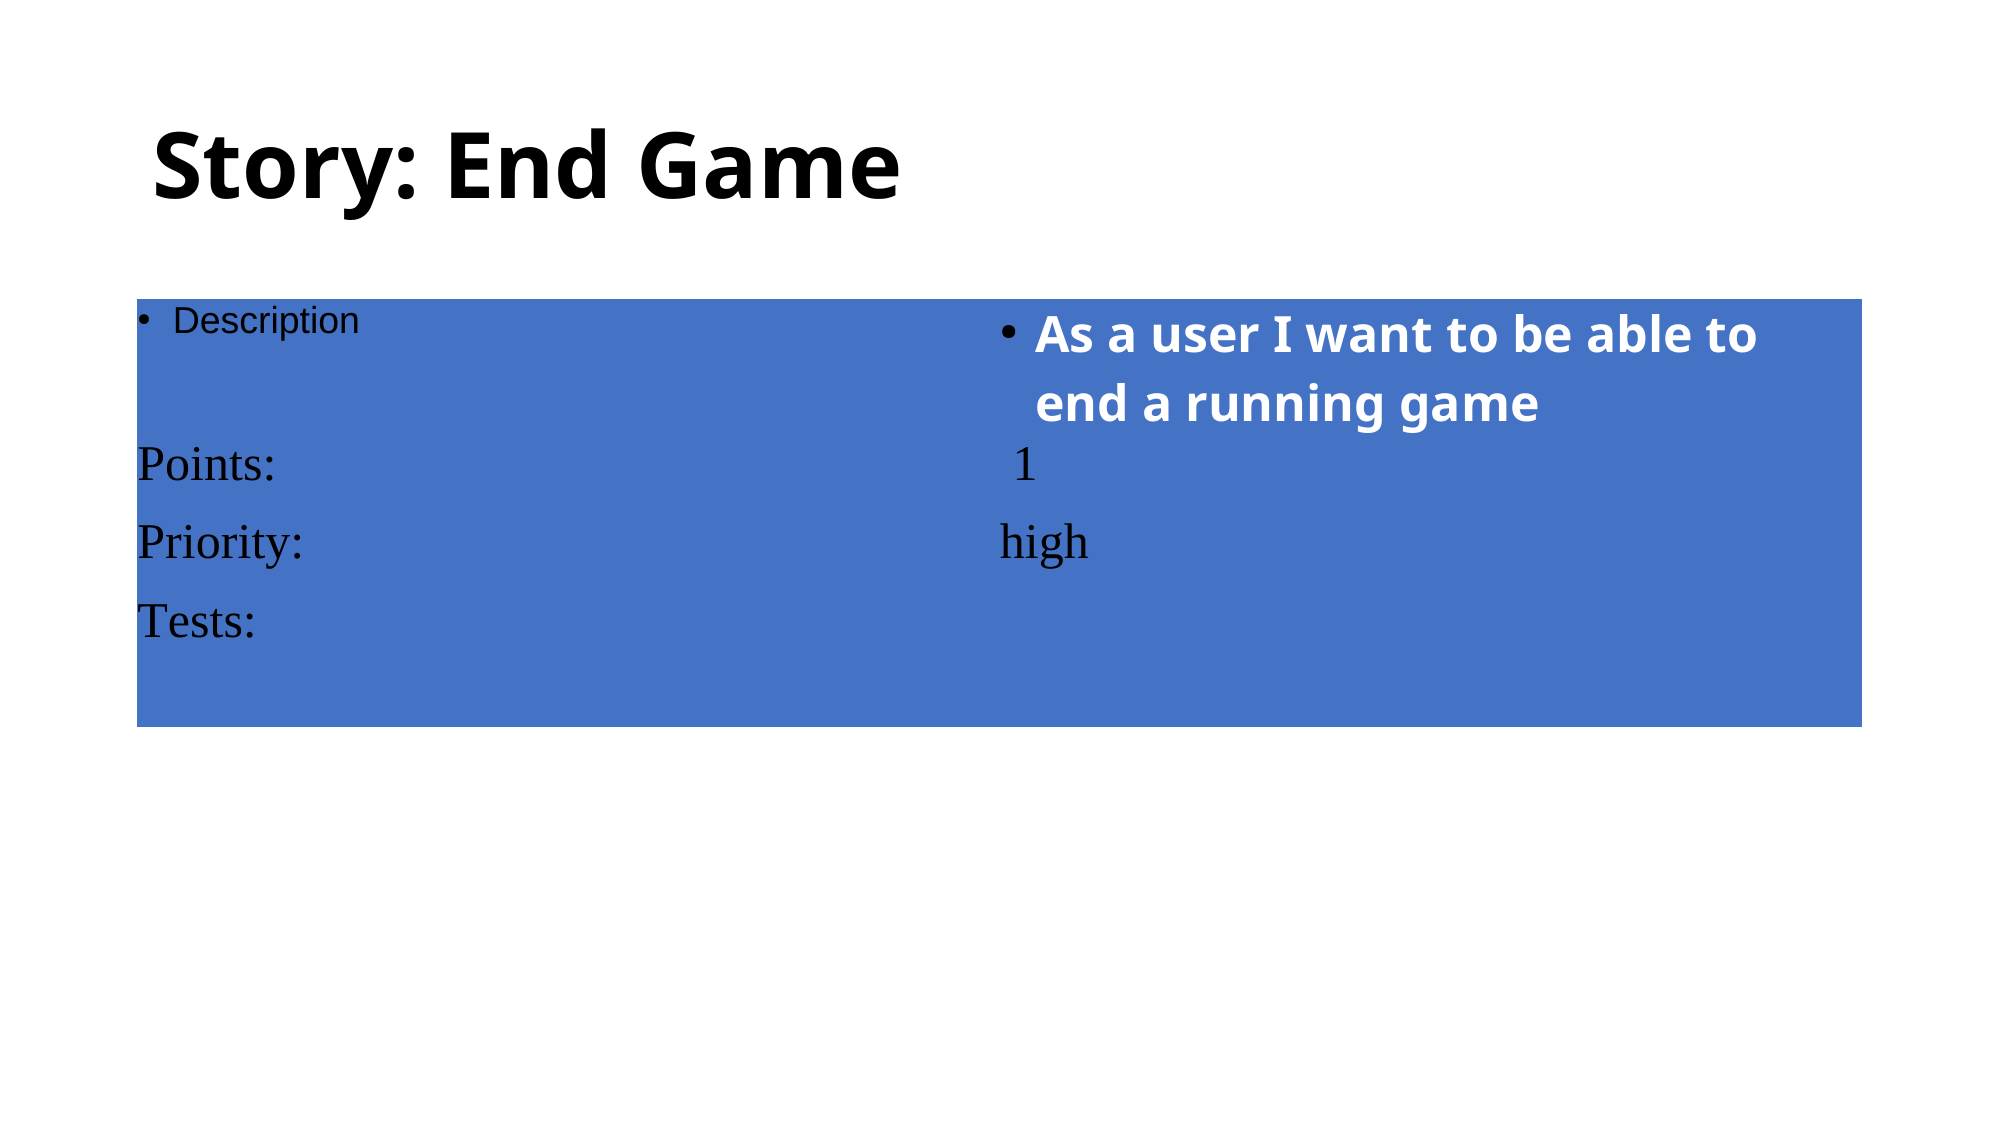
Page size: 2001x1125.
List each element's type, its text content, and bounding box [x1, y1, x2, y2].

table_cell Points: [137, 436, 1000, 514]
table_cell [1000, 671, 1862, 727]
table_cell Priority: [137, 514, 1000, 593]
table_cell 1 [1000, 436, 1862, 514]
table_cell [1000, 593, 1862, 671]
table_header As a user I want to be able to end a running game [1000, 299, 1862, 436]
table_header Description [137, 299, 1000, 436]
table_cell Tests: [137, 593, 1000, 671]
table_cell [137, 671, 1000, 727]
title Story: End Game [137, 59, 1863, 278]
table_cell high [1000, 514, 1862, 593]
